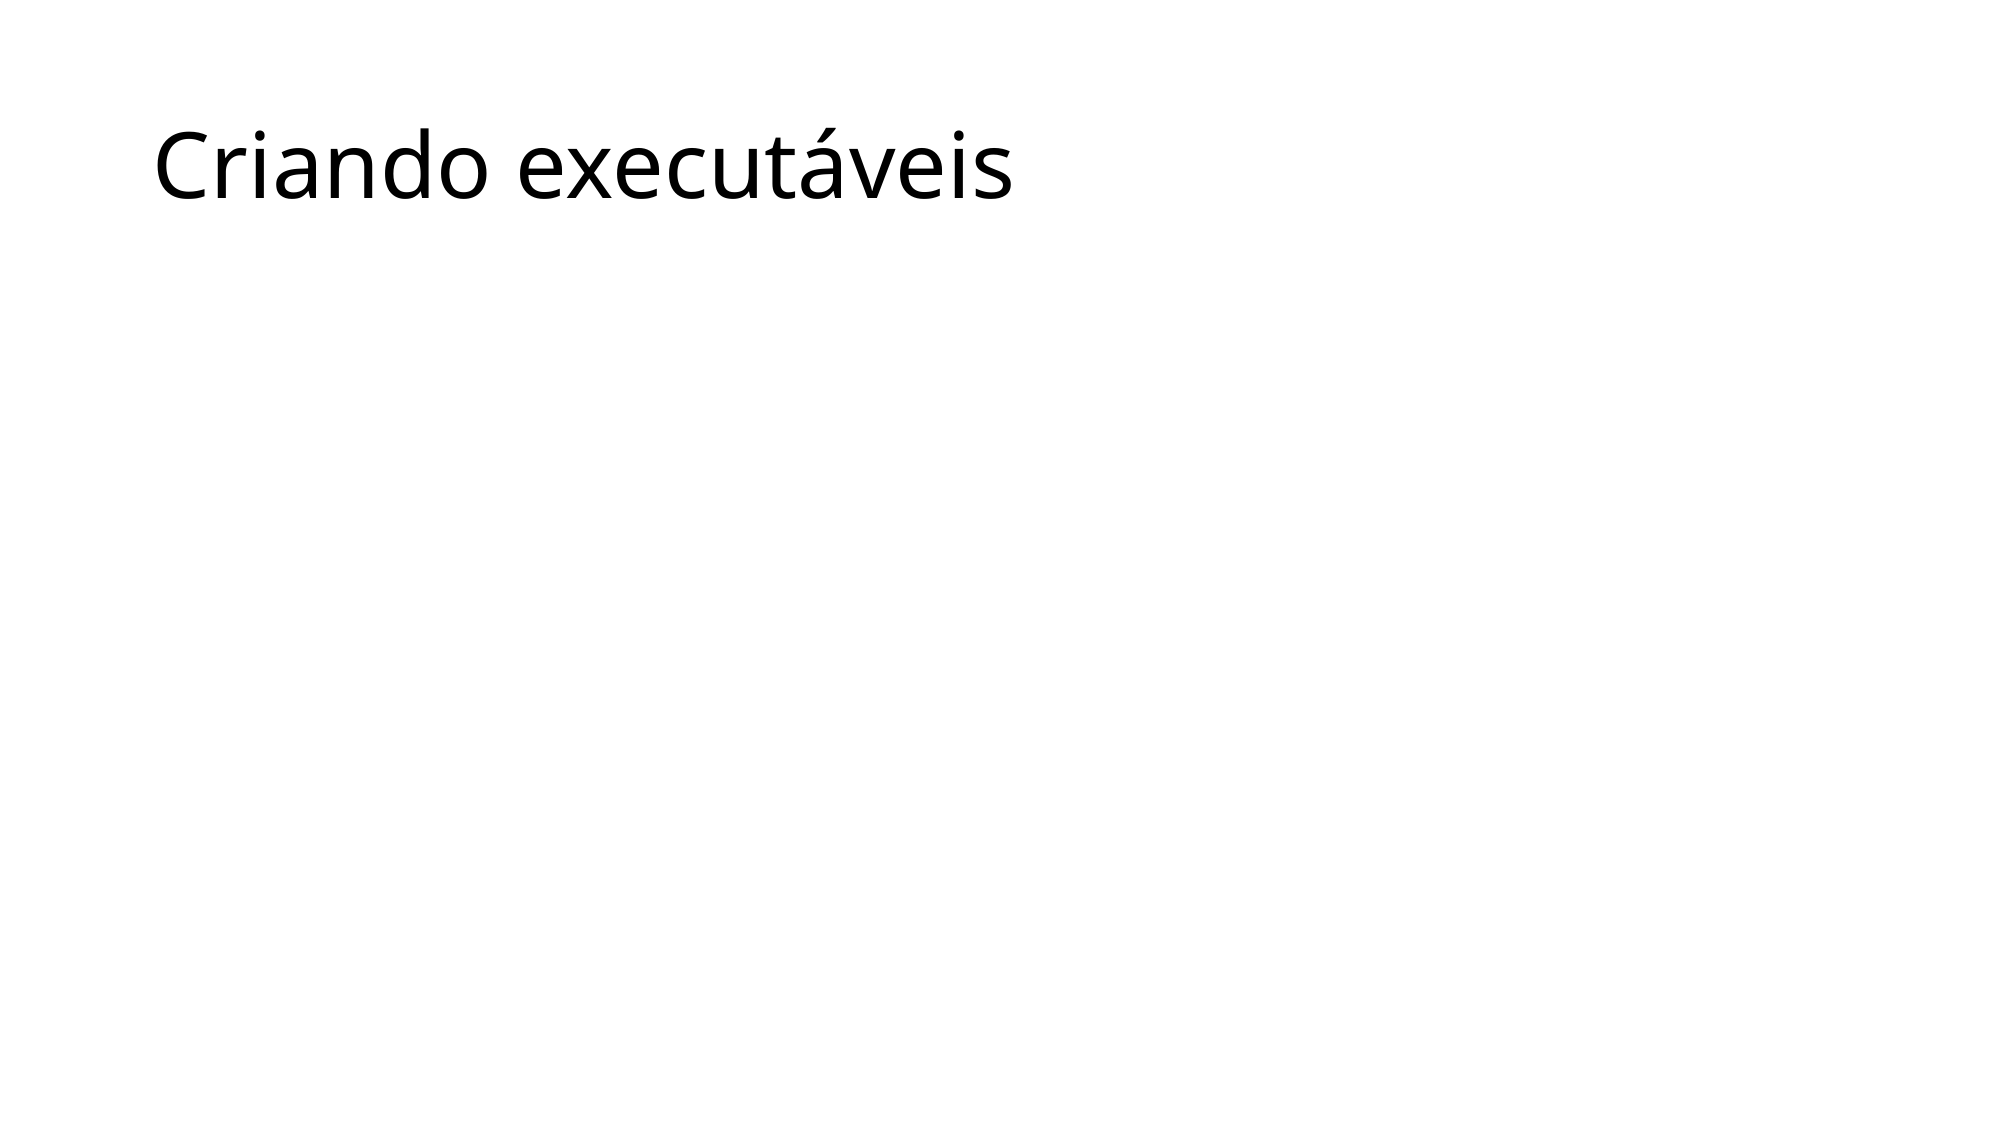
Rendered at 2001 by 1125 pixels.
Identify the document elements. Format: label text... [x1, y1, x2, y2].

title Criando executáveis [137, 59, 1863, 278]
